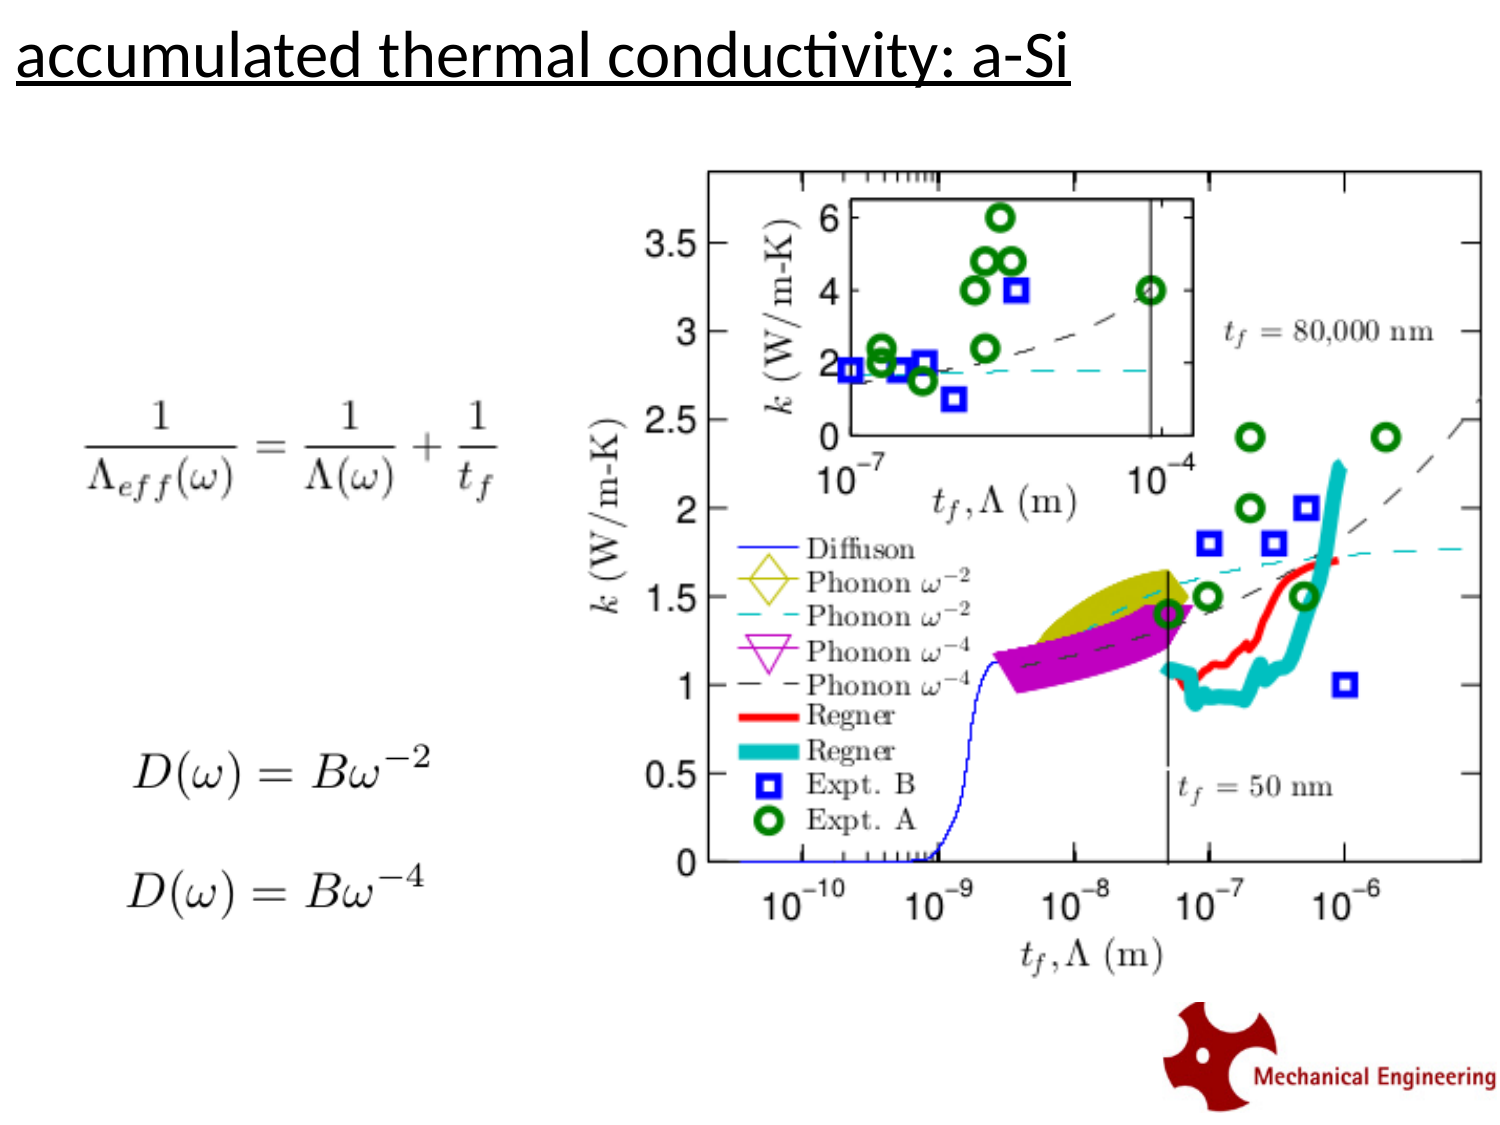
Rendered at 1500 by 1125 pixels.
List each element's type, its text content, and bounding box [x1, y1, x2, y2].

picture [559, 145, 1500, 1113]
picture [111, 844, 440, 931]
title accumulated thermal conductivity: a-Si [0, 0, 1500, 145]
picture [111, 736, 445, 813]
picture [54, 375, 501, 549]
